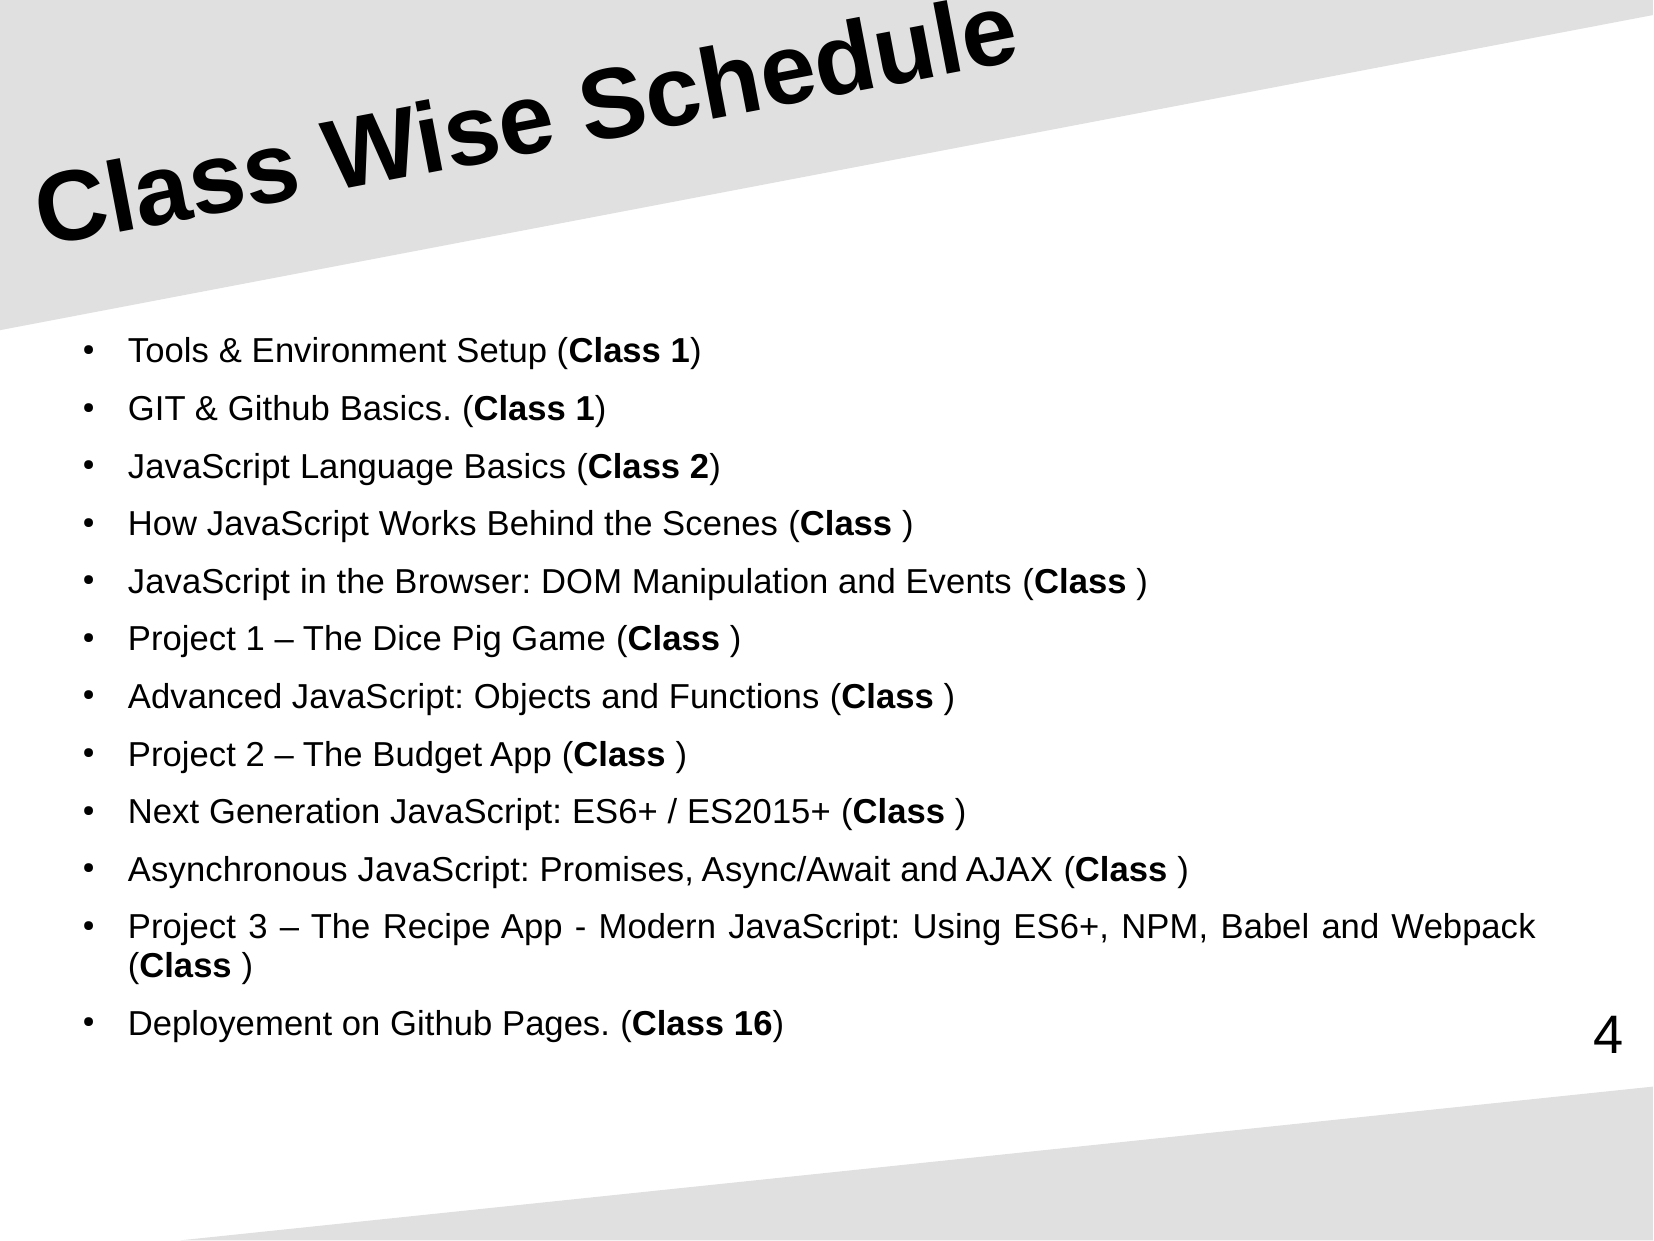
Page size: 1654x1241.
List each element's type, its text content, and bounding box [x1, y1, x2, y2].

title Class Wise Schedule [16, 0, 1518, 315]
list Tools & Environment Setup (Class 1) GIT & Github Basics. (Class 1) JavaScript Language Basics (Class 2) How JavaScript Works Behind the Scenes (Class ) JavaScript in the Browser: DOM Manipulation and Events (Class ) Project 1 – The Dice Pig Game (Class ) Advanced JavaScript: Objects and Functions (Class ) Project 2 – The Budget App (Class ) Next Generation JavaScript: ES6+ / ES2015+ (Class ) Asynchronous JavaScript: Promises, Async/Await and AJAX (Class ) Project 3 – The Recipe App - Modern JavaScript: Using ES6+, NPM, Babel and Webpack (Class ) Deployement on Github Pages. (Class 16) [82, 331, 1538, 1051]
